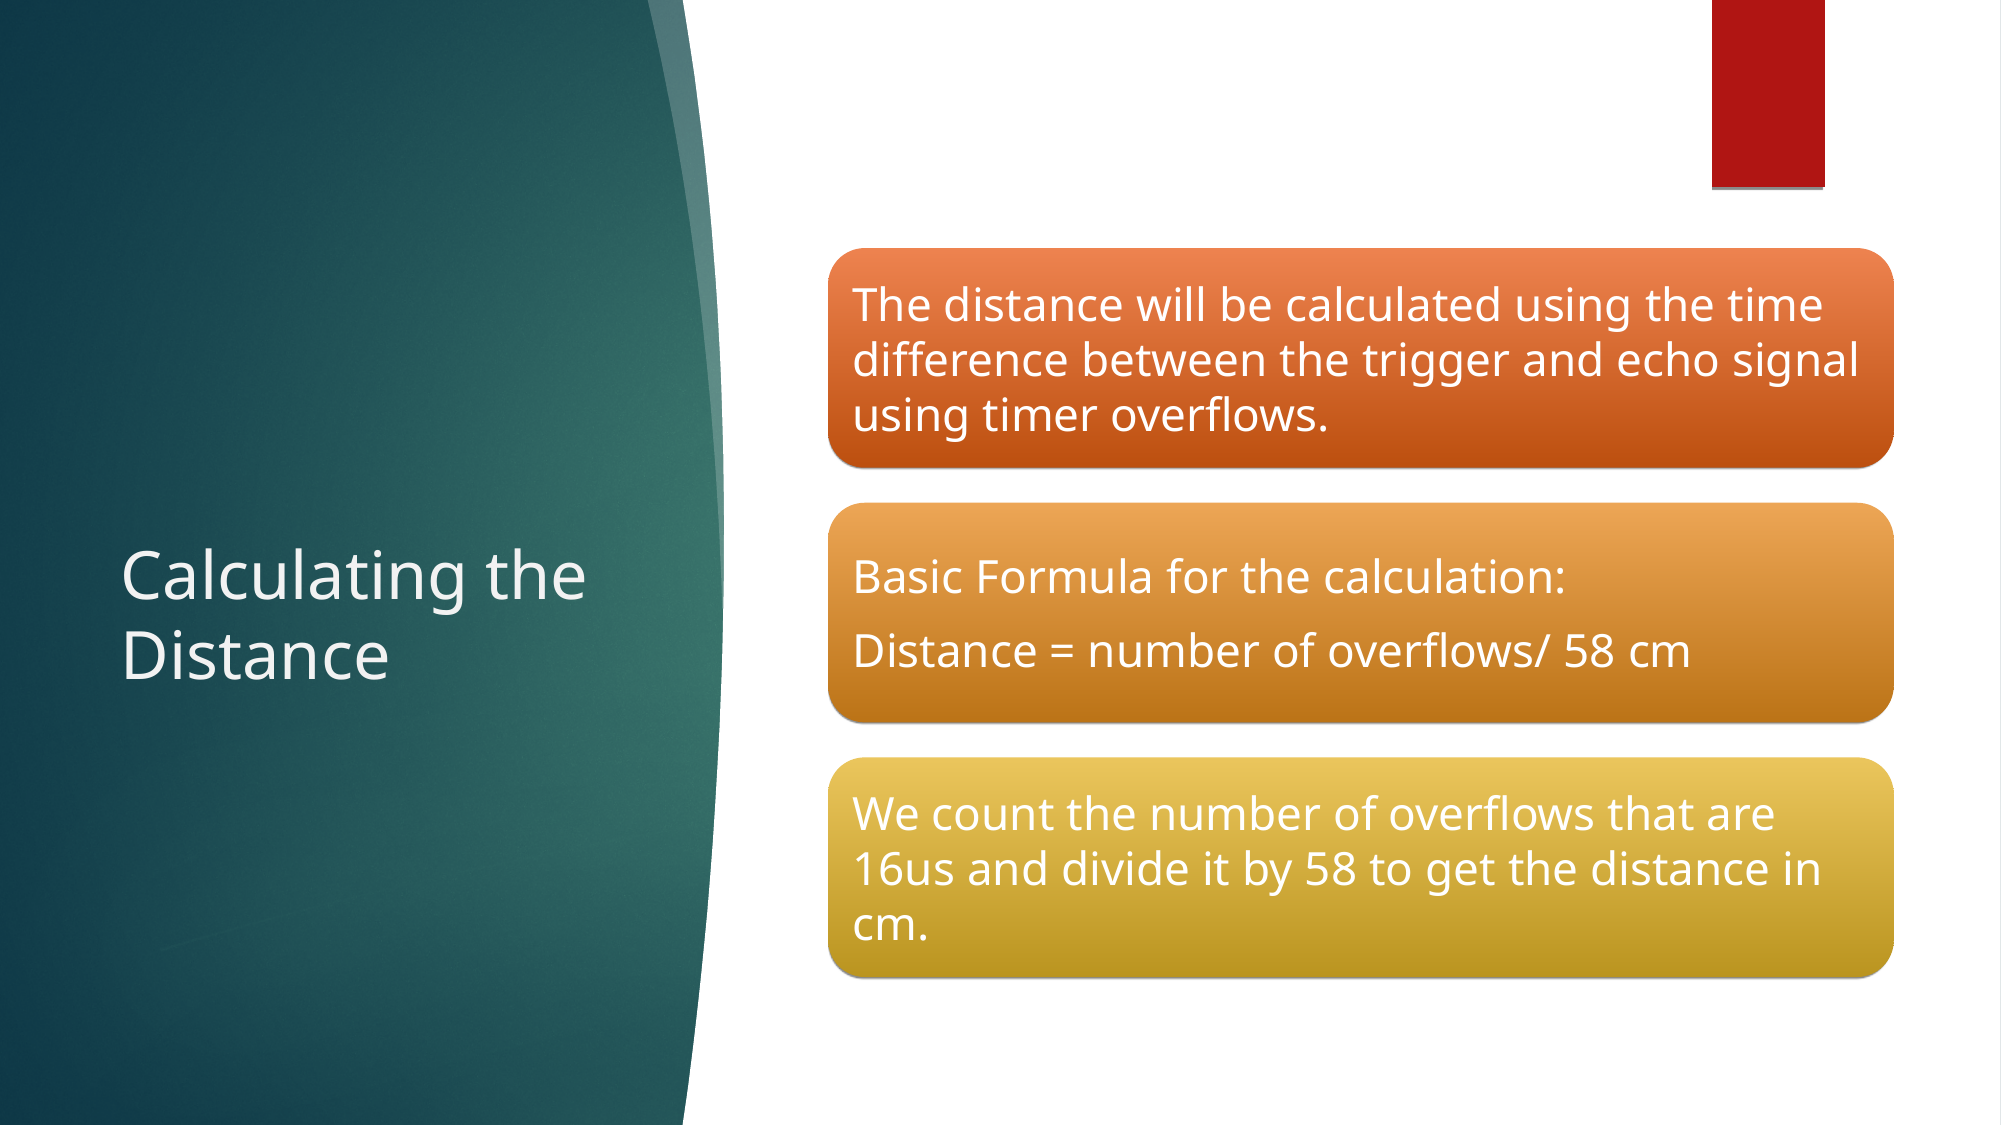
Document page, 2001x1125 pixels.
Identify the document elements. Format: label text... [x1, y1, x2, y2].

text_box The distance will be calculated using the time difference between the trigger and echo signal using timer overflows. [828, 248, 1894, 468]
title Calculating the Distance [105, 237, 616, 988]
text_box Basic Formula for the calculation: Distance = number of overflows/ 58 cm [828, 502, 1894, 723]
text_box [0, 0, 2000, 1125]
text_box We count the number of overflows that are 16us and divide it by 58 to get the distance in cm. [828, 757, 1894, 978]
